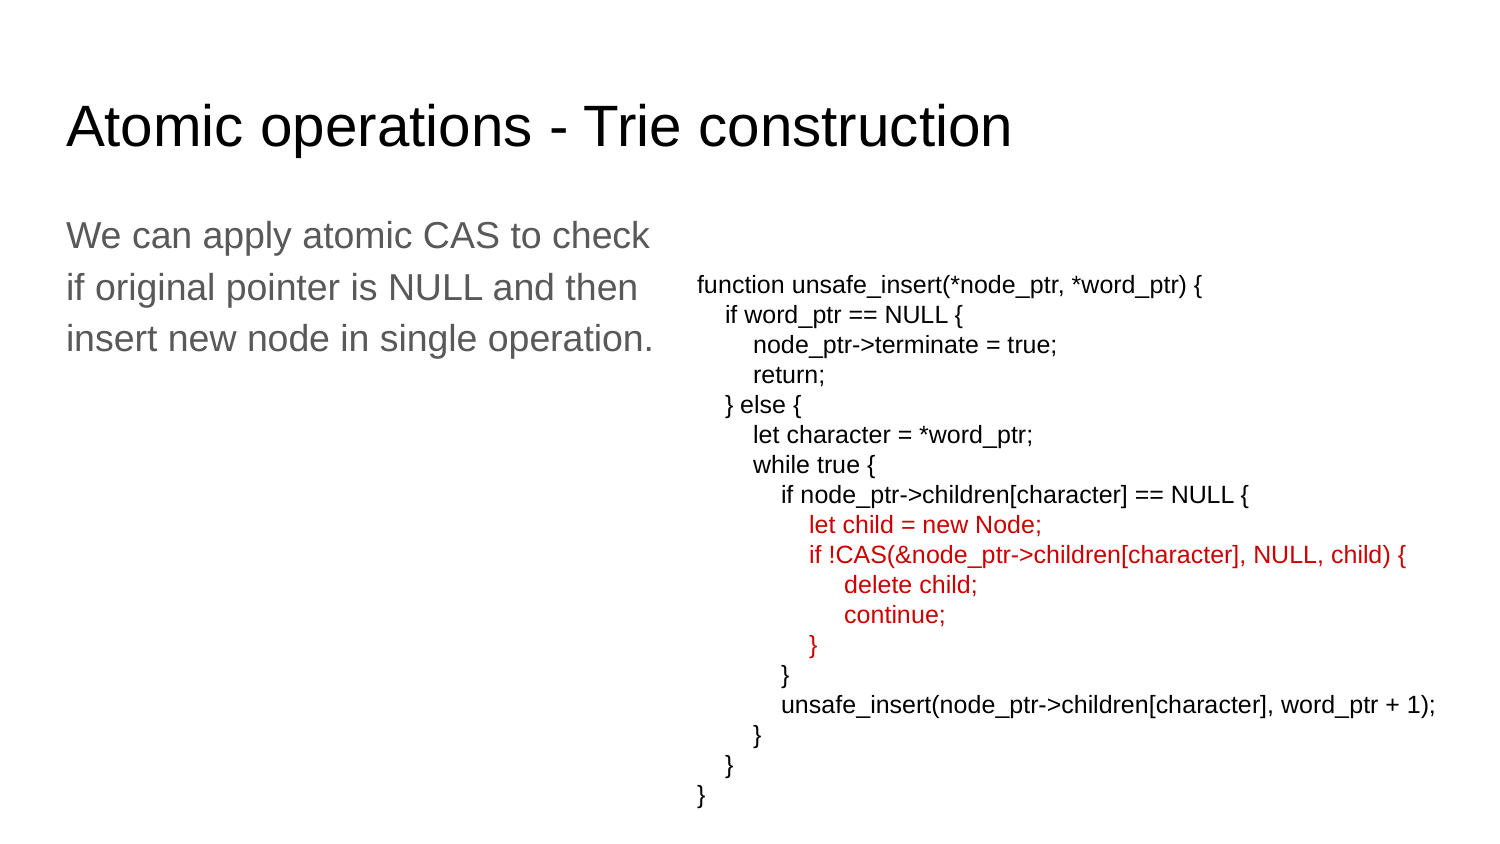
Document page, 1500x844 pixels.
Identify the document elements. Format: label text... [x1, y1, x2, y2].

text_box function unsafe_insert(*node_ptr, *word_ptr) { if word_ptr == NULL { node_ptr->terminate = true; return; } else { let character = *word_ptr; while true { if node_ptr->children[character] == NULL { let child = new Node; if !CAS(&node_ptr->children[character], NULL, child) { delete child; continue; } } unsafe_insert(node_ptr->children[character], word_ptr + 1); } } } [682, 254, 1484, 824]
title Atomic operations - Trie construction [51, 72, 1449, 167]
list We can apply atomic CAS to check if original pointer is NULL and then insert new node in single operation. [51, 189, 683, 750]
